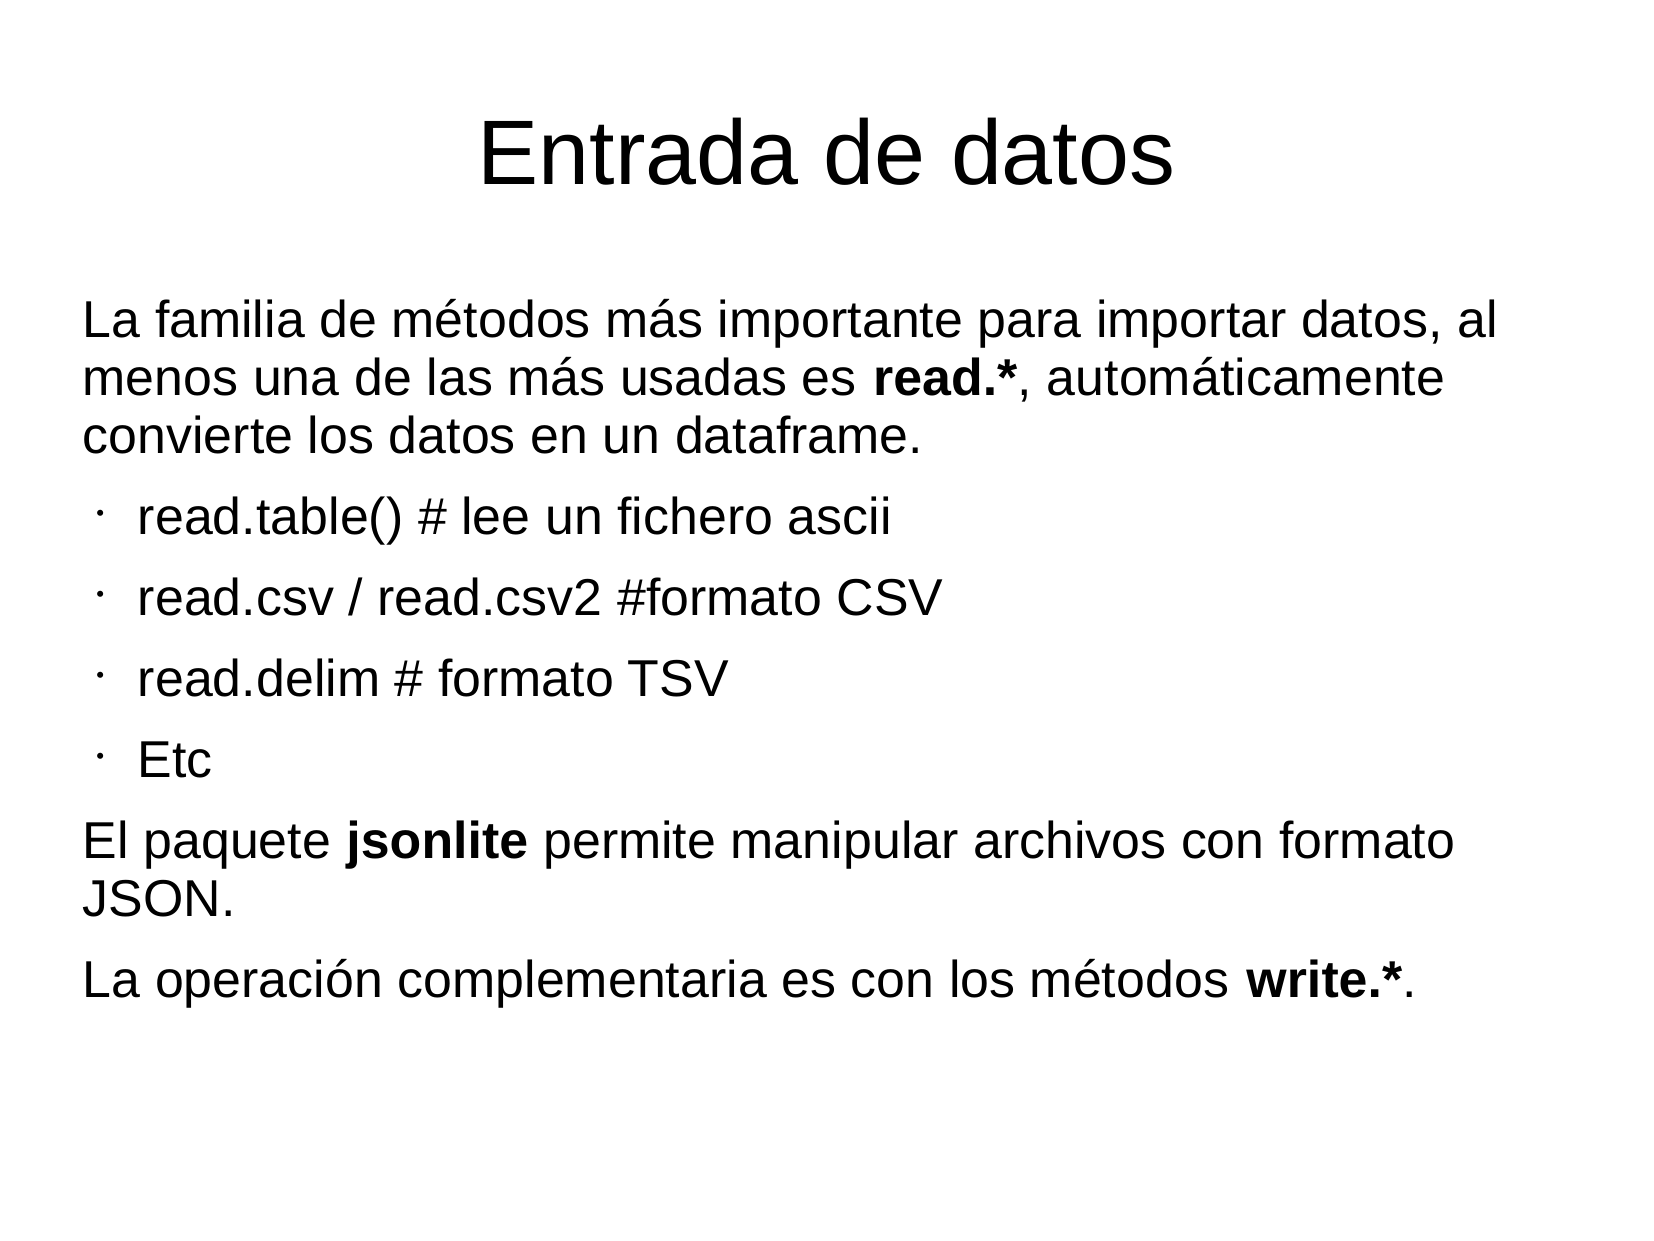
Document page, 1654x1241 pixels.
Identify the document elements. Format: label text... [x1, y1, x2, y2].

list La familia de métodos más importante para importar datos, al menos una de las más usadas es read.*, automáticamente convierte los datos en un dataframe. read.table() # lee un fichero ascii read.csv / read.csv2 #formato CSV read.delim # formato TSV Etc El paquete jsonlite permite manipular archivos con formato JSON. La operación complementaria es con los métodos write.*. [82, 290, 1571, 1010]
title Entrada de datos [82, 49, 1571, 257]
